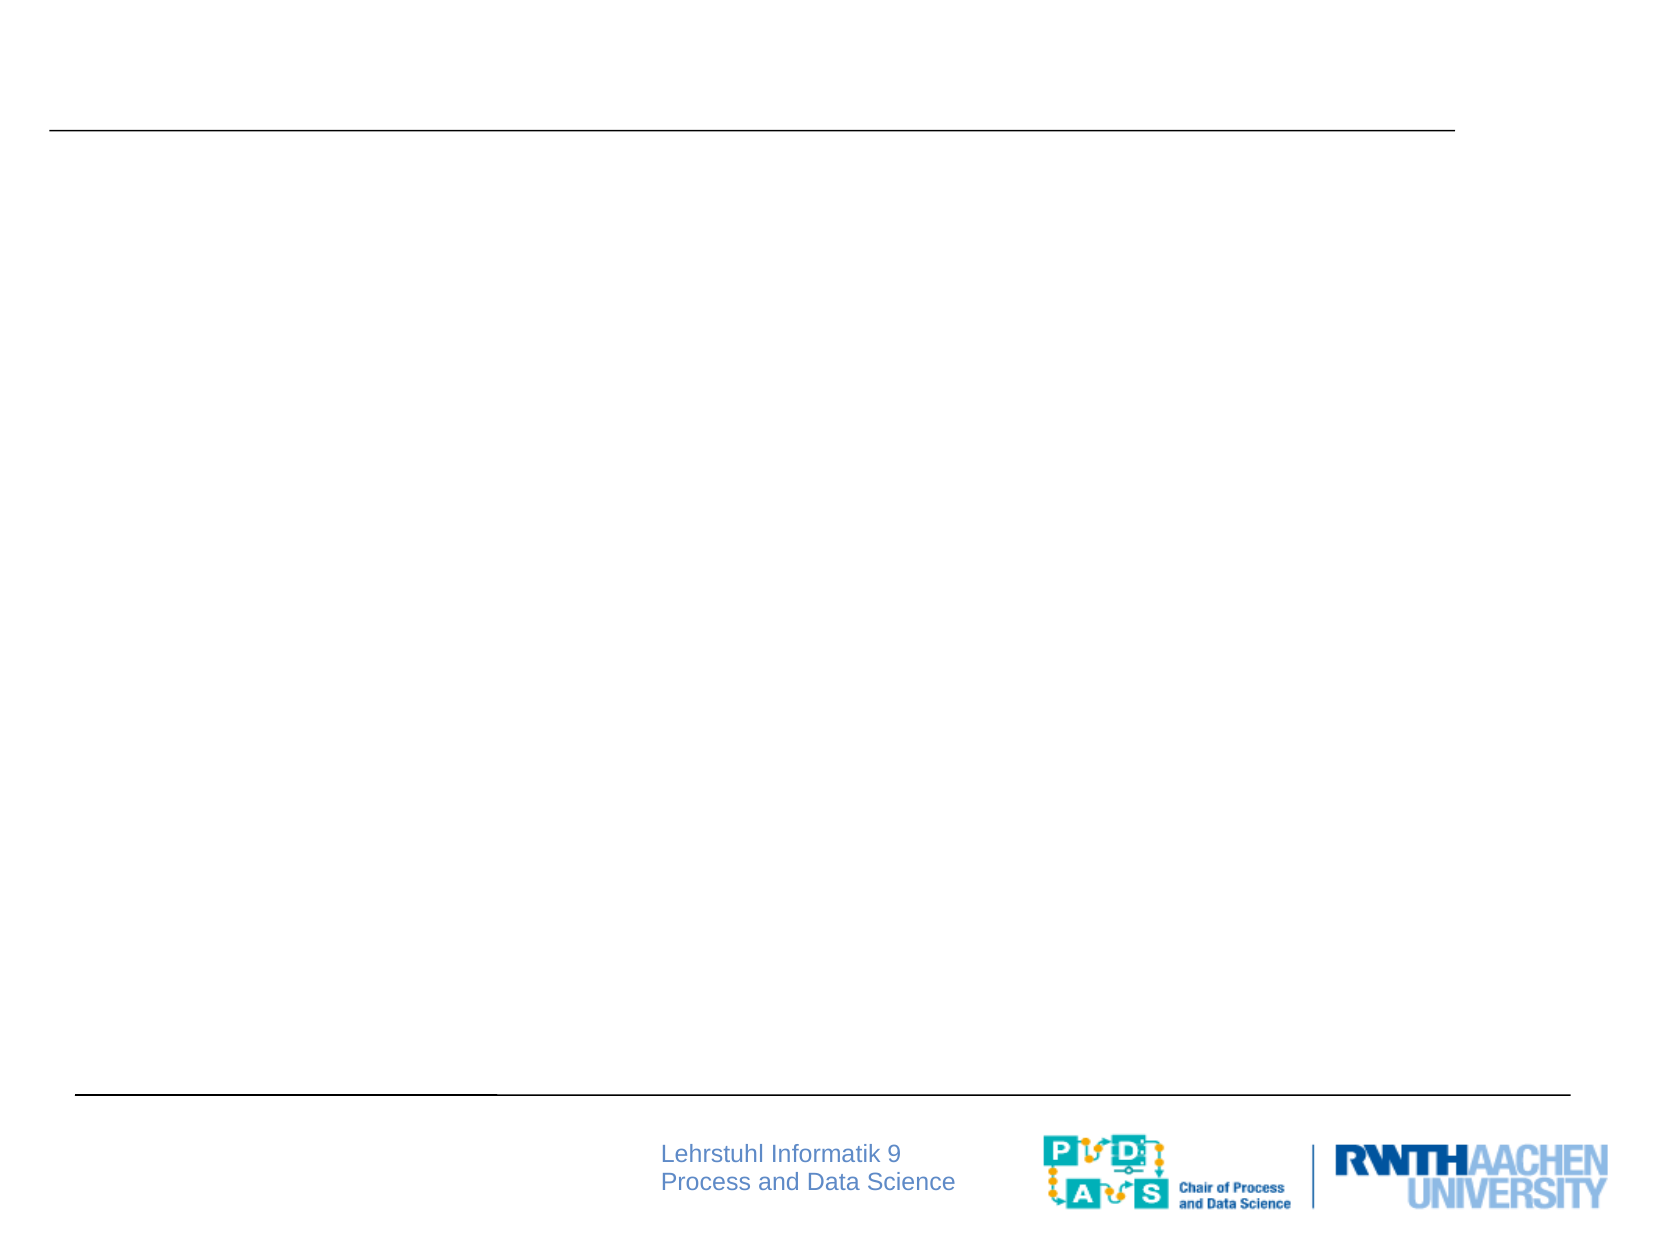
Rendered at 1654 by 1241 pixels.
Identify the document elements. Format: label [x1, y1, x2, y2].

picture [1005, 1090, 1647, 1241]
